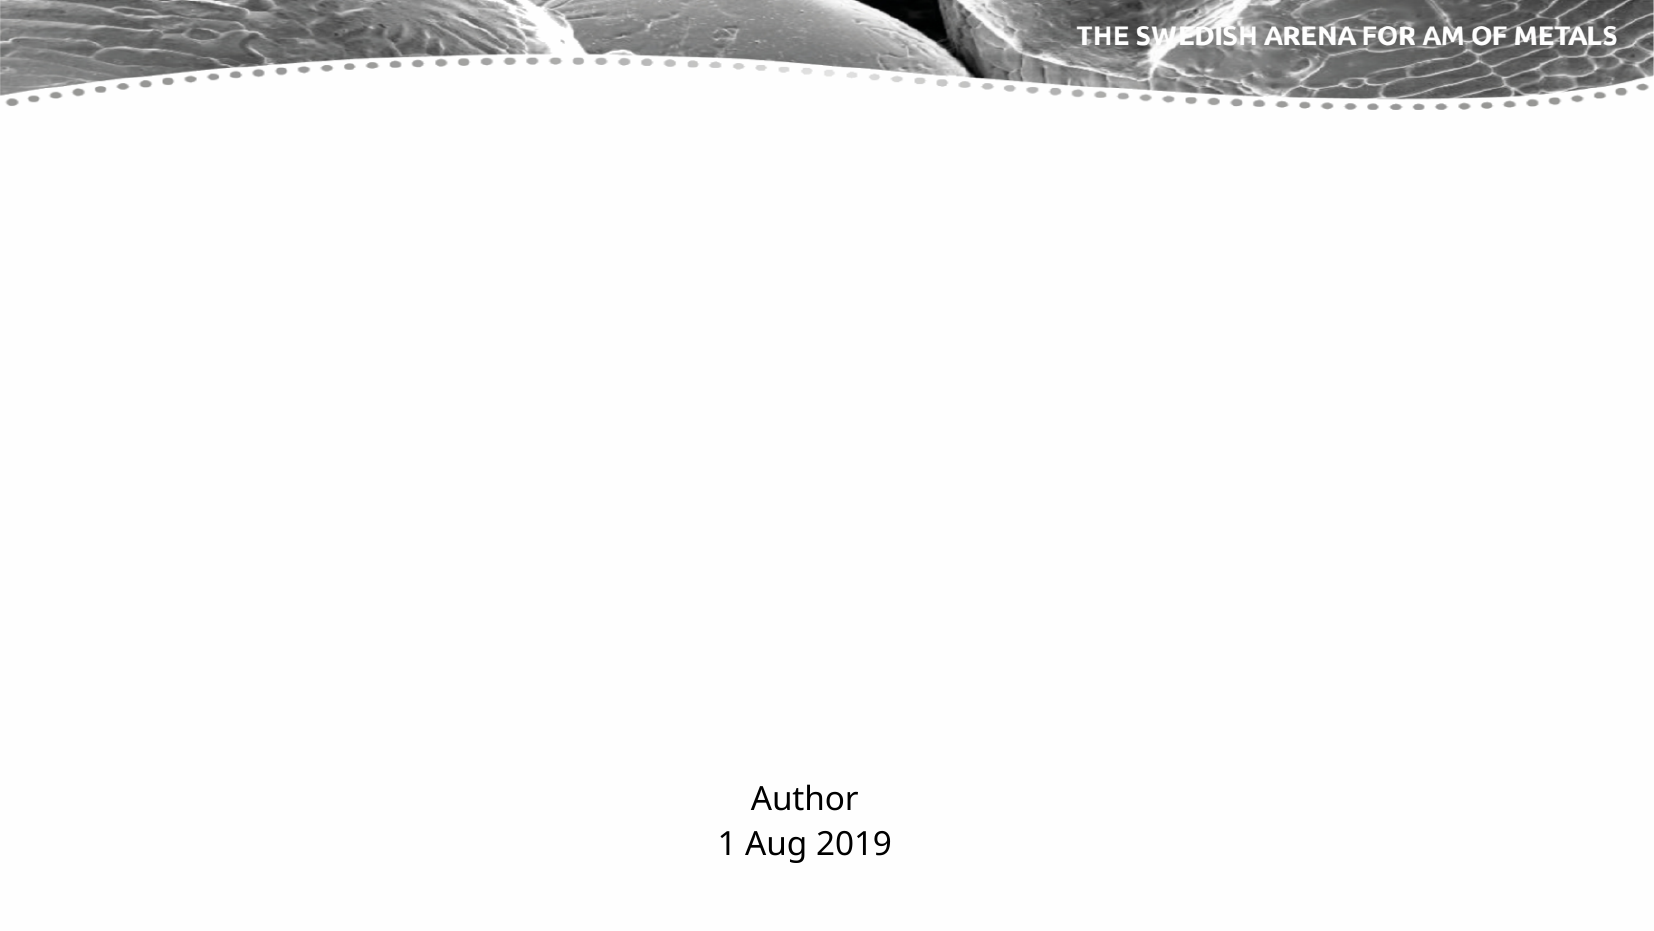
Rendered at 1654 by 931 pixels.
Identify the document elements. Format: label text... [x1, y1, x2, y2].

text_box Author 1 Aug 2019 [702, 767, 927, 864]
